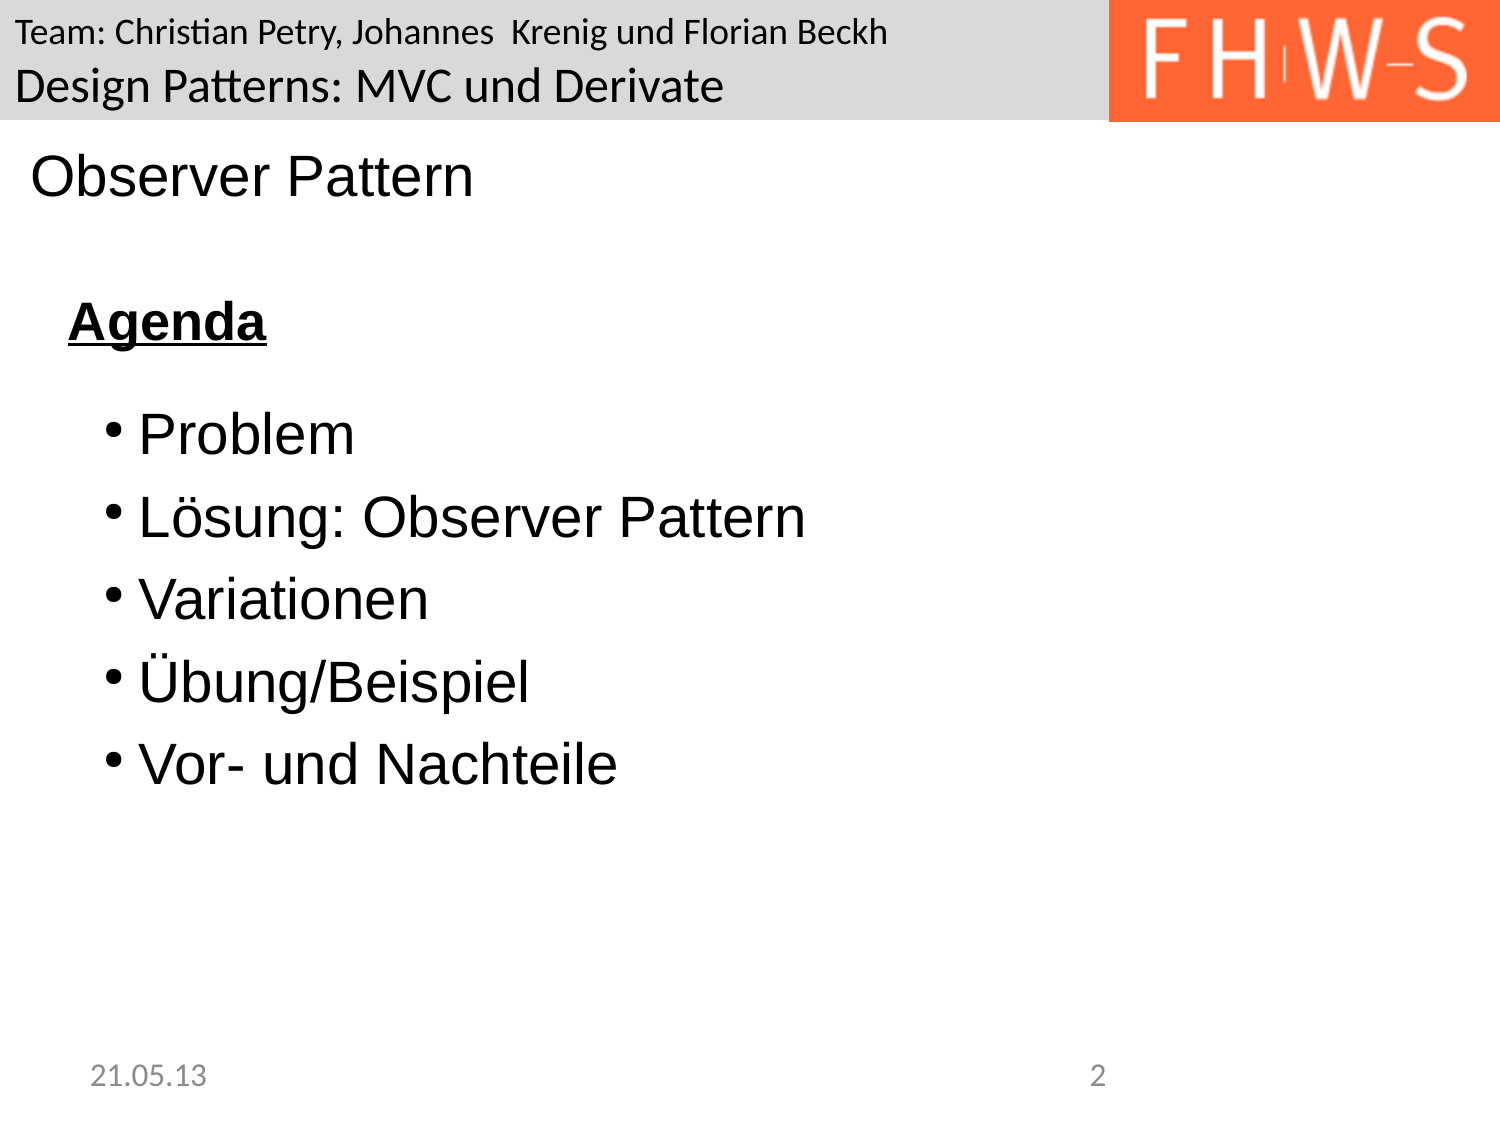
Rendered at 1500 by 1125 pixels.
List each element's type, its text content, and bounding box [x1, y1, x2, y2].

text_box 21.05.13 [74, 1042, 425, 1103]
text_box <Nummer> [1074, 1042, 1425, 1103]
text_box Agenda Problem Lösung: Observer Pattern Variationen Übung/Beispiel Vor- und Nachteile [53, 278, 1403, 958]
text_box Observer Pattern [15, 141, 809, 206]
picture [1109, 0, 1500, 122]
